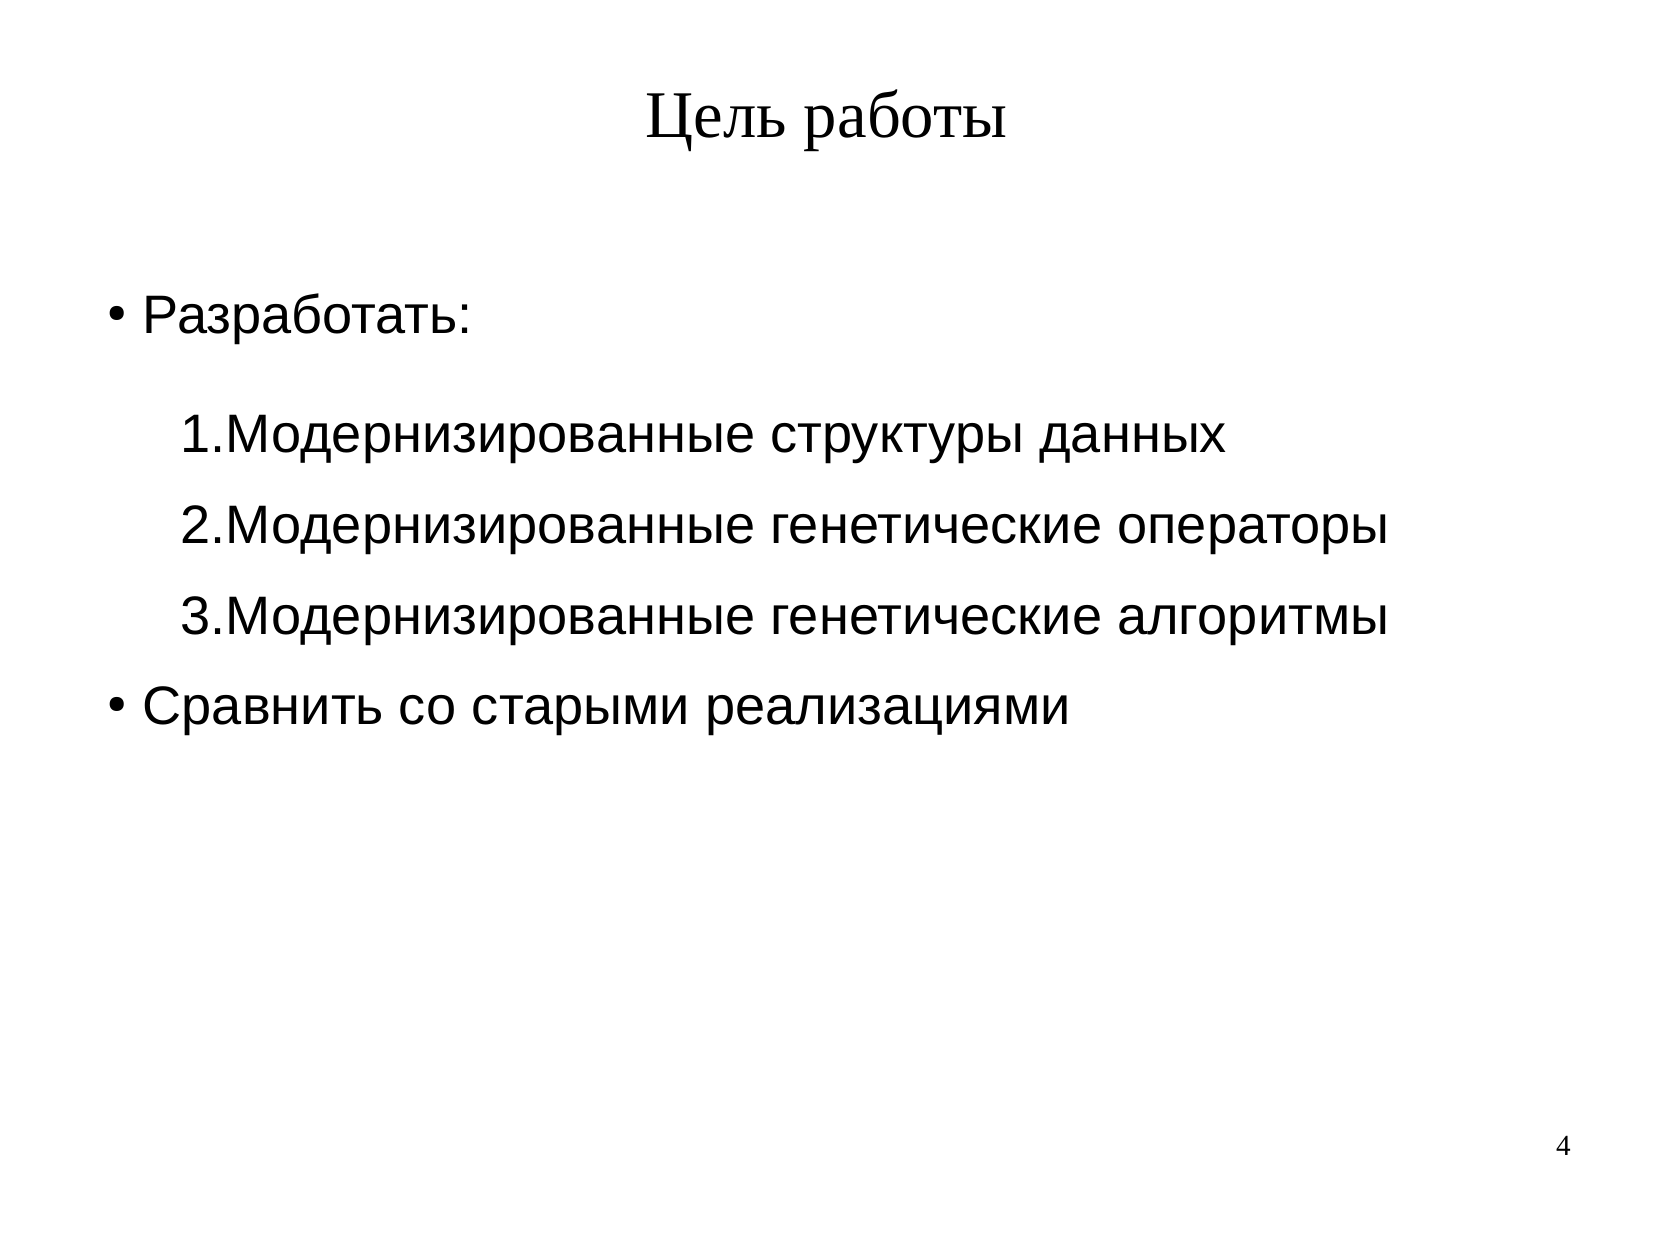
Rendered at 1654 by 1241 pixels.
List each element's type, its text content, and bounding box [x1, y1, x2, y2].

text_box Сравнить со старыми реализациями [92, 607, 1087, 745]
text_box Модернизированные структуры данных Модернизированные генетические операторы Модернизированные генетические алгоритмы [165, 366, 1536, 674]
text_box Цель работы [630, 70, 1023, 160]
text_box Разработать: [92, 217, 489, 354]
